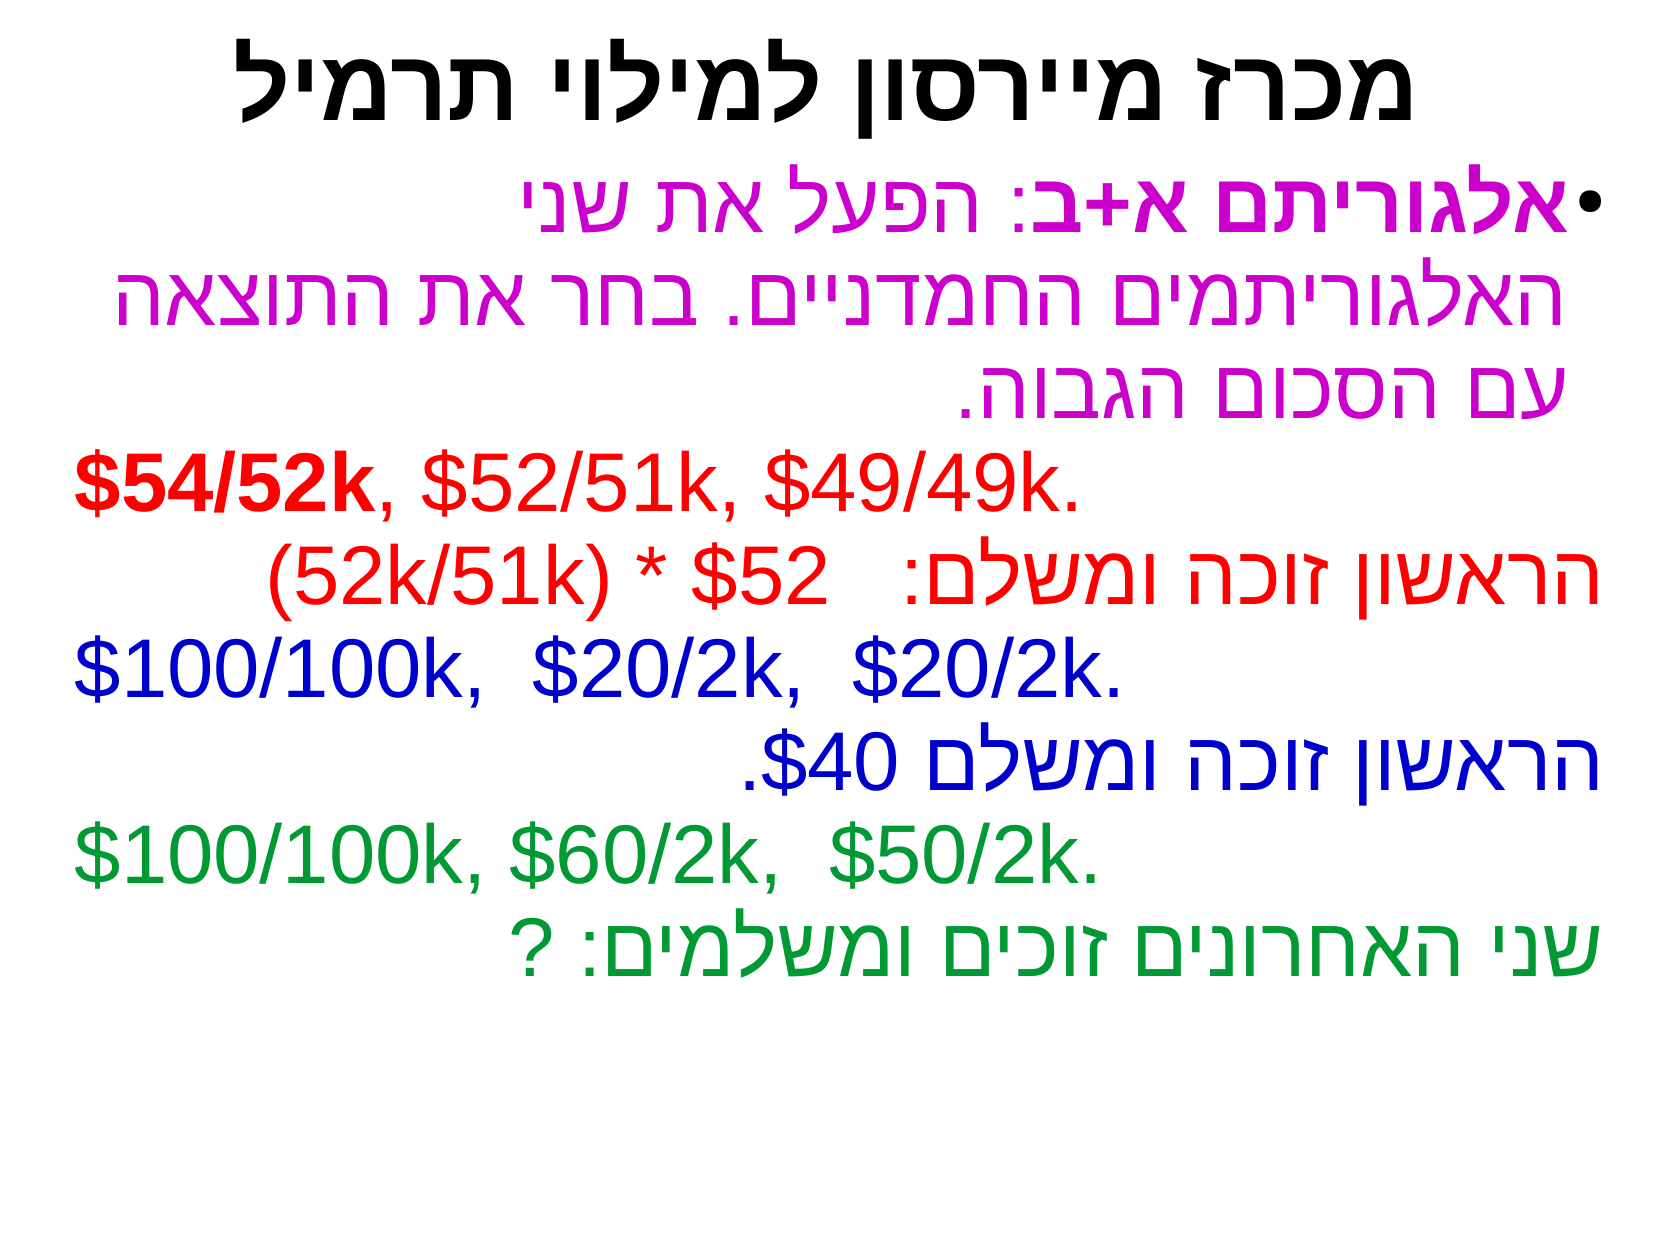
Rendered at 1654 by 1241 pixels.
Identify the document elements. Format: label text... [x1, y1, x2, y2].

title מכרז מיירסון למילוי תרמיל [0, 21, 1654, 151]
text_box אלגוריתם א+ב: הפעל את שני האלגוריתמים החמדניים. בחר את התוצאה עם הסכום הגבוה. $54/52k, $52/51k, $49/49k. הראשון זוכה ומשלם: $52 * (52k/51k) $100/100k, $20/2k, $20/2k. הראשון זוכה ומשלם $40. $100/100k, $60/2k, $50/2k. שני האחרונים זוכים ומשלמים: ? [60, 150, 1621, 1027]
